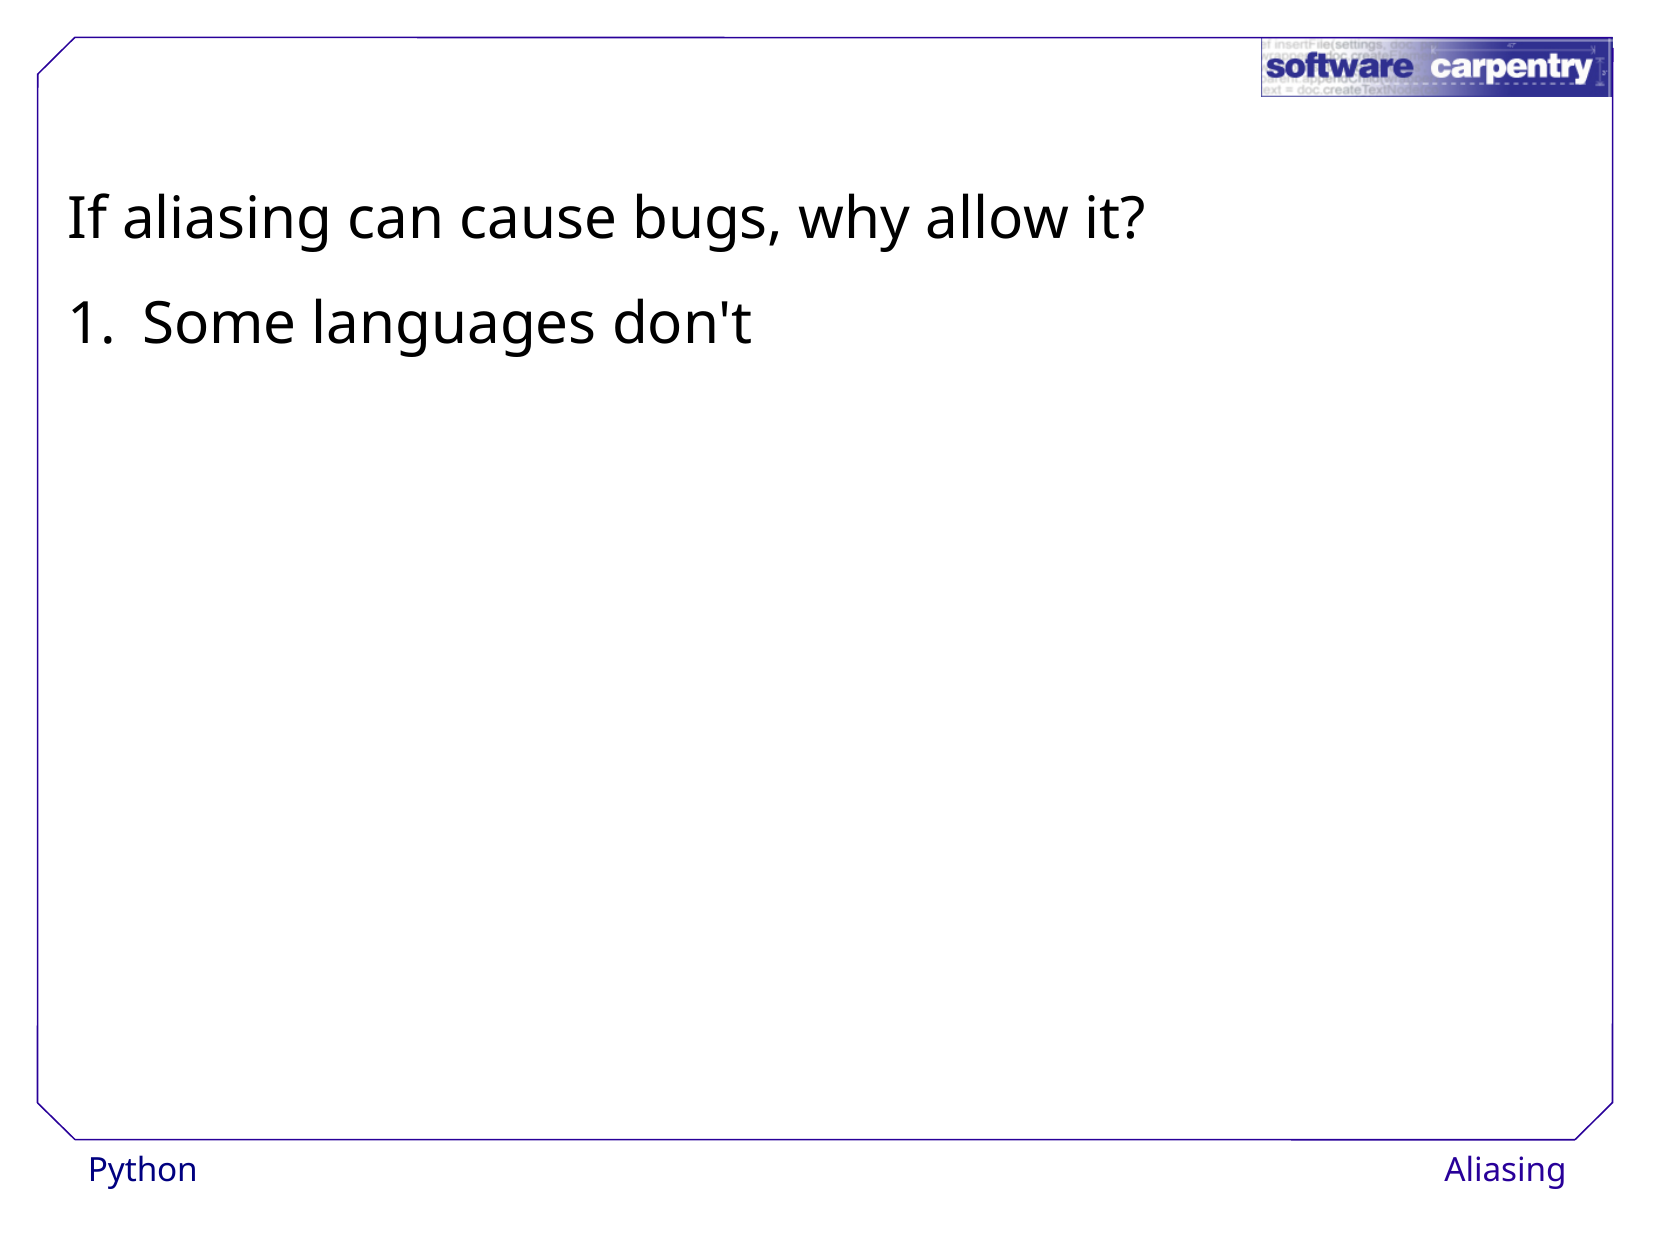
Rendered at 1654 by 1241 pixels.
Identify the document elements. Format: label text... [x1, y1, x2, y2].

picture [1261, 39, 1613, 97]
text_box If aliasing can cause bugs, why allow it? Some languages don't [52, 137, 1311, 364]
